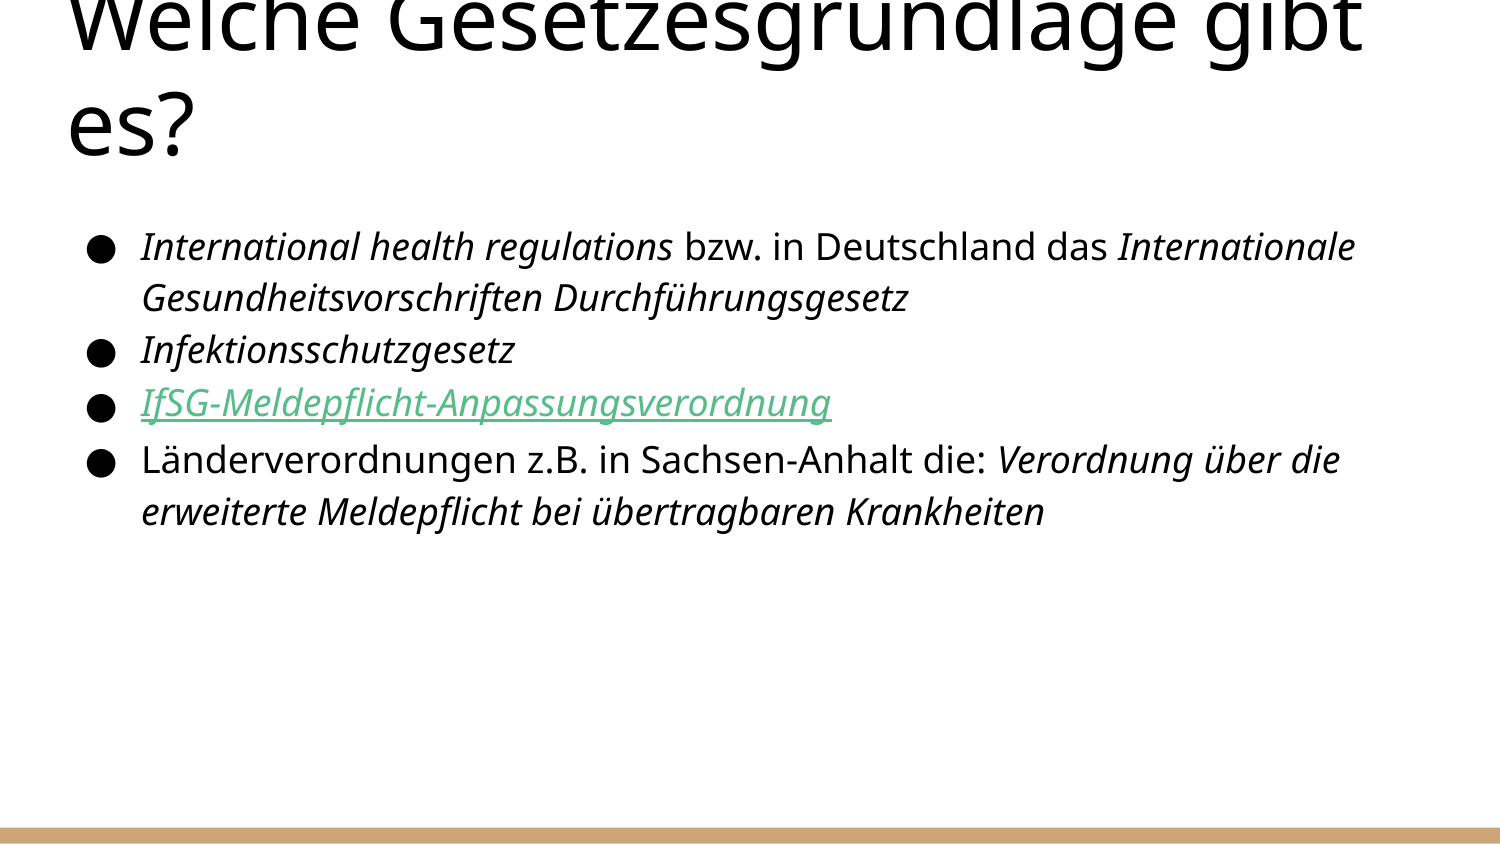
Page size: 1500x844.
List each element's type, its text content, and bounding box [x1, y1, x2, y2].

title Welche Gesetzesgrundlage gibt es? [51, 51, 1449, 189]
list International health regulations bzw. in Deutschland das Internationale Gesundheitsvorschriften Durchführungsgesetz Infektionsschutzgesetz IfSG-Meldepflicht-Anpassungsverordnung Länderverordnungen z.B. in Sachsen-Anhalt die: Verordnung über die erweiterte Meldepflicht bei übertragbaren Krankheiten [51, 200, 1449, 752]
